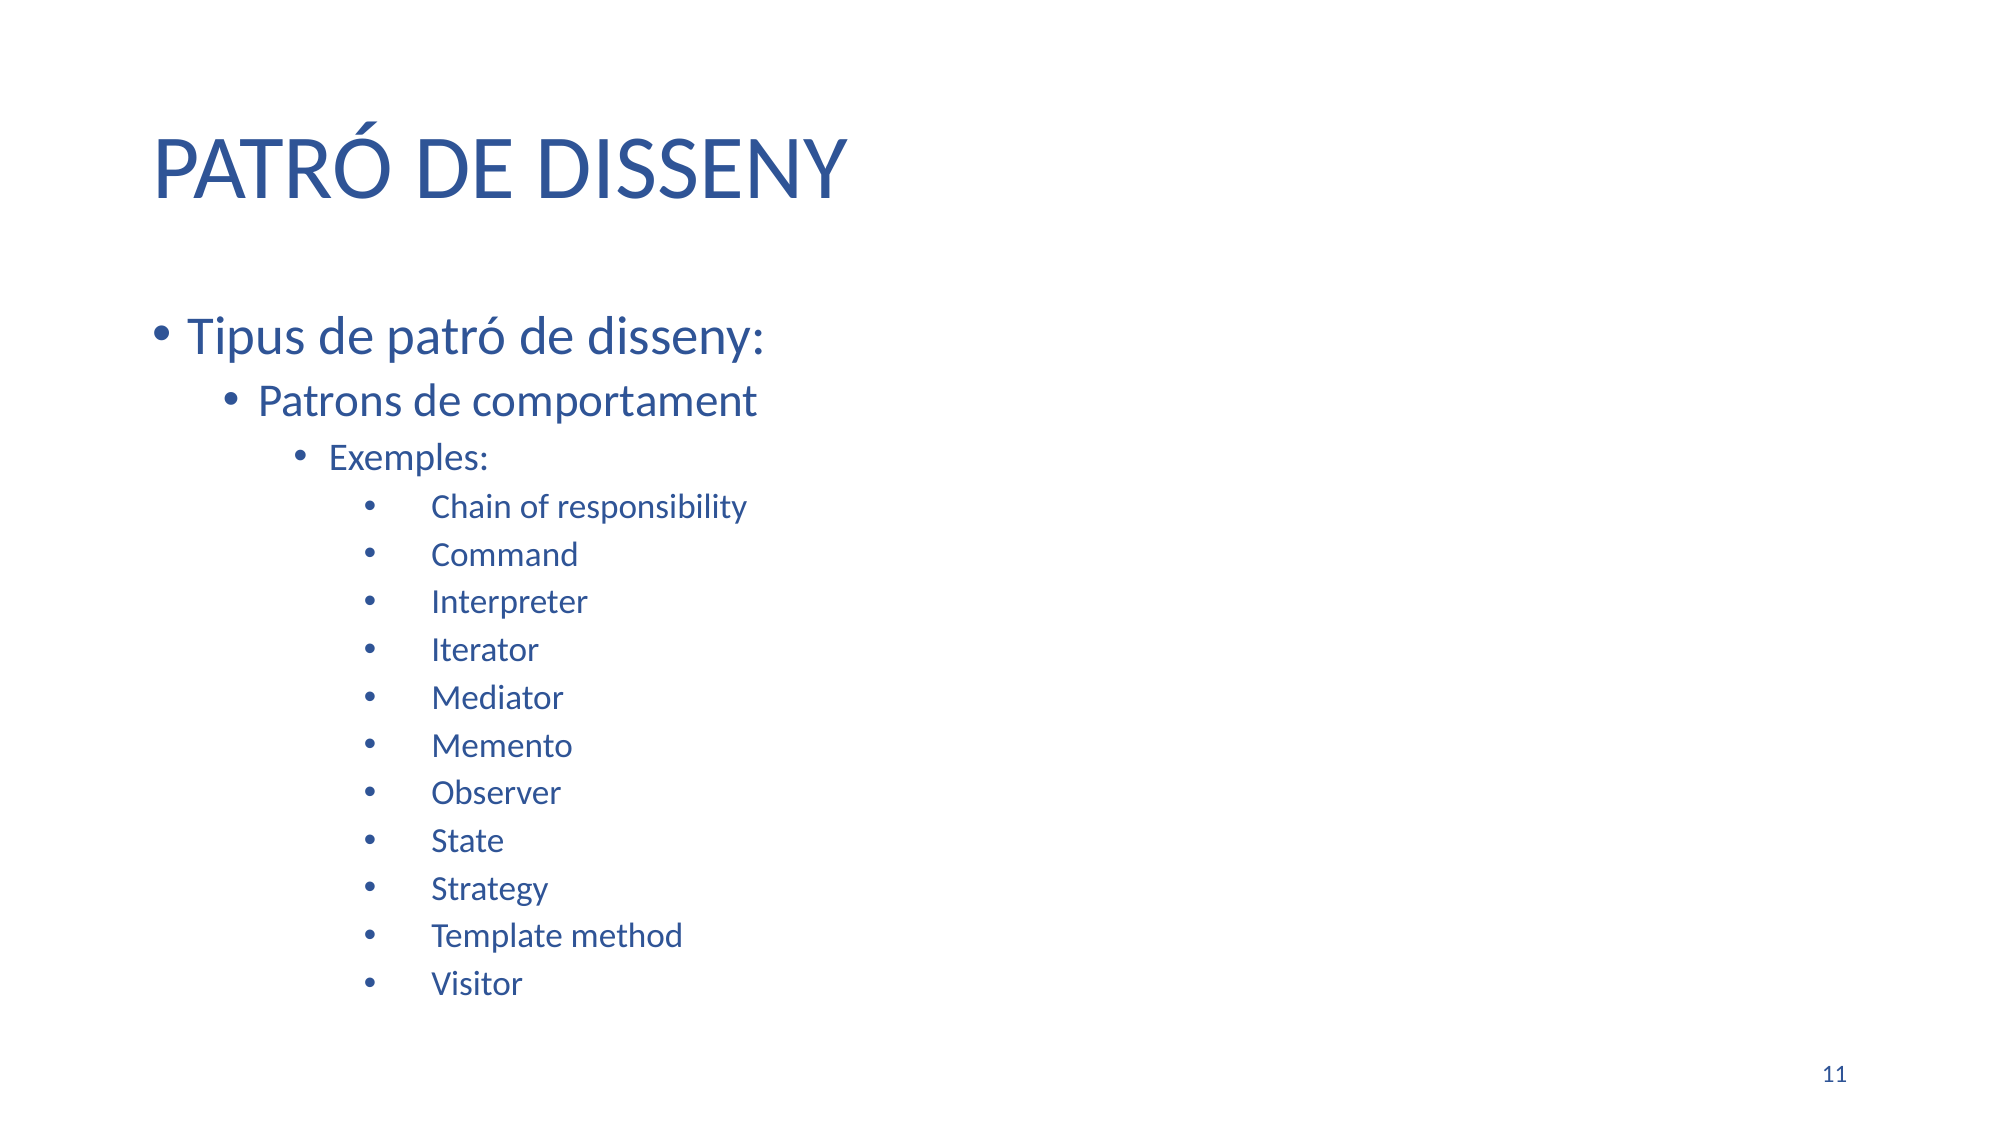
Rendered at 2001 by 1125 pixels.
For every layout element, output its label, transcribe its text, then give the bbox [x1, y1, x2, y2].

list Tipus de patró de disseny: Patrons de comportament Exemples: Chain of responsibility Command Interpreter Iterator Mediator Memento Observer State Strategy Template method Visitor [137, 299, 1863, 1014]
slide_number <number> [1412, 1042, 1863, 1103]
title PATRÓ DE DISSENY [137, 59, 1863, 278]
